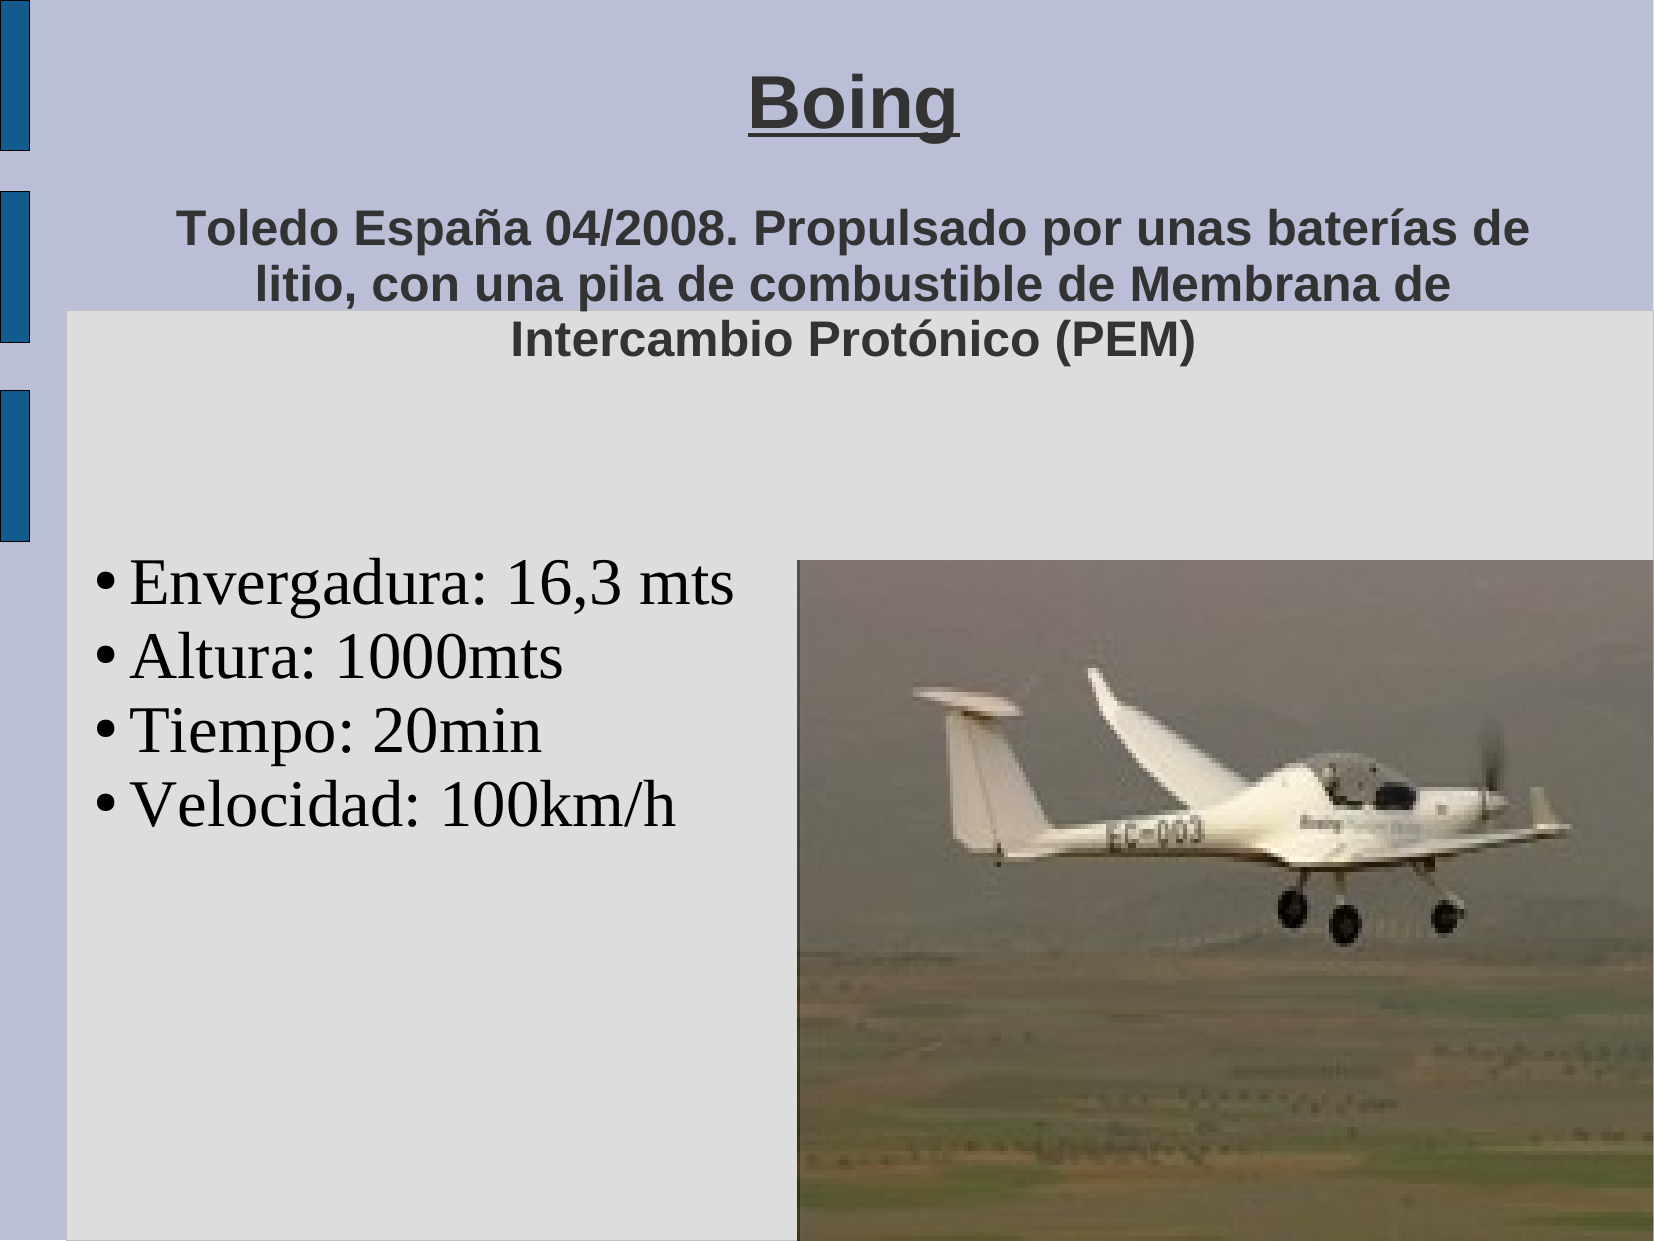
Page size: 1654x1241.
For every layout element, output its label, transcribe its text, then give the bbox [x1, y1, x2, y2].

subtitle Envergadura: 16,3 mts Altura: 1000mts Tiempo: 20min Velocidad: 100km/h [93, 528, 768, 933]
title Boing Toledo España 04/2008. Propulsado por unas baterías de litio, con una pila de combustible de Membrana de Intercambio Protónico (PEM) [147, 28, 1560, 502]
picture [797, 560, 1654, 1241]
